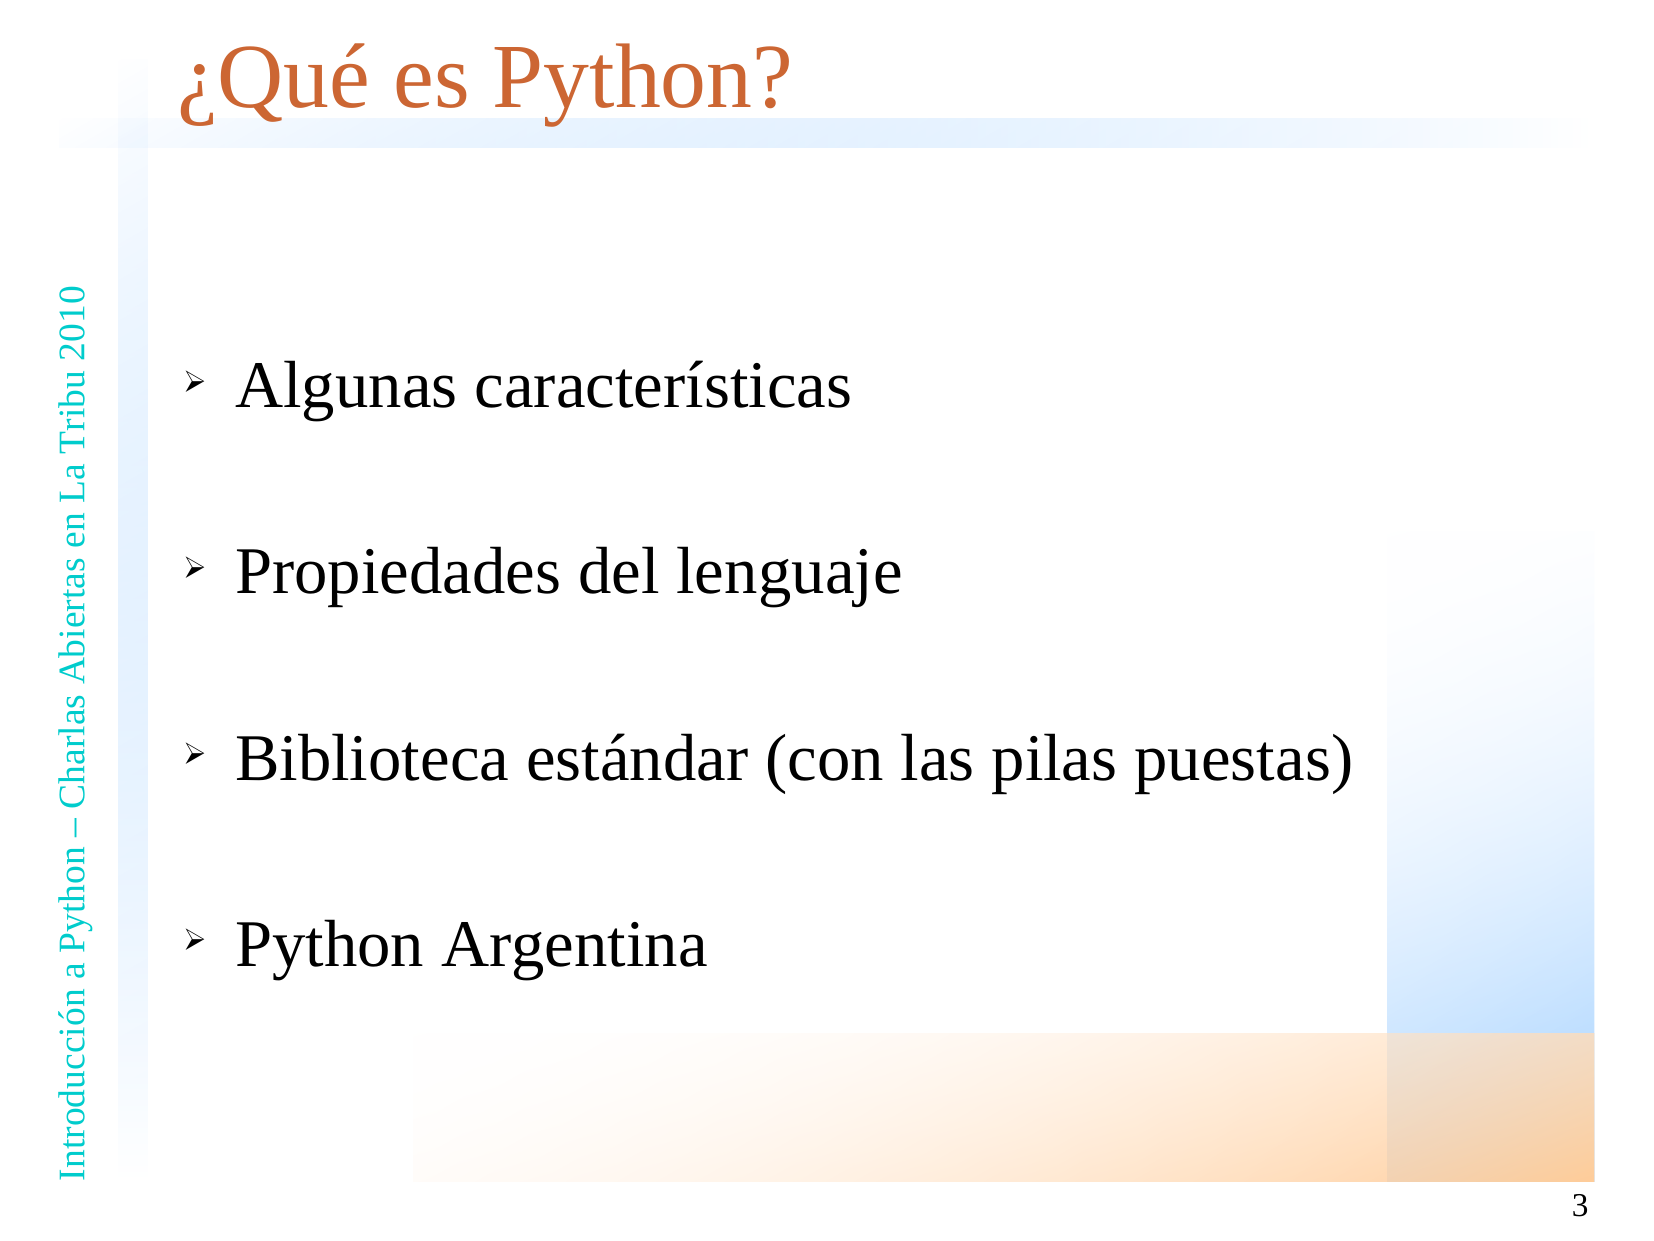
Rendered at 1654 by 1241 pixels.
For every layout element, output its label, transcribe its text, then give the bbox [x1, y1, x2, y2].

subtitle Algunas características Propiedades del lenguaje Biblioteca estándar (con las pilas puestas) Python Argentina [147, 147, 1595, 1182]
title ¿Qué es Python? [177, 0, 1595, 147]
